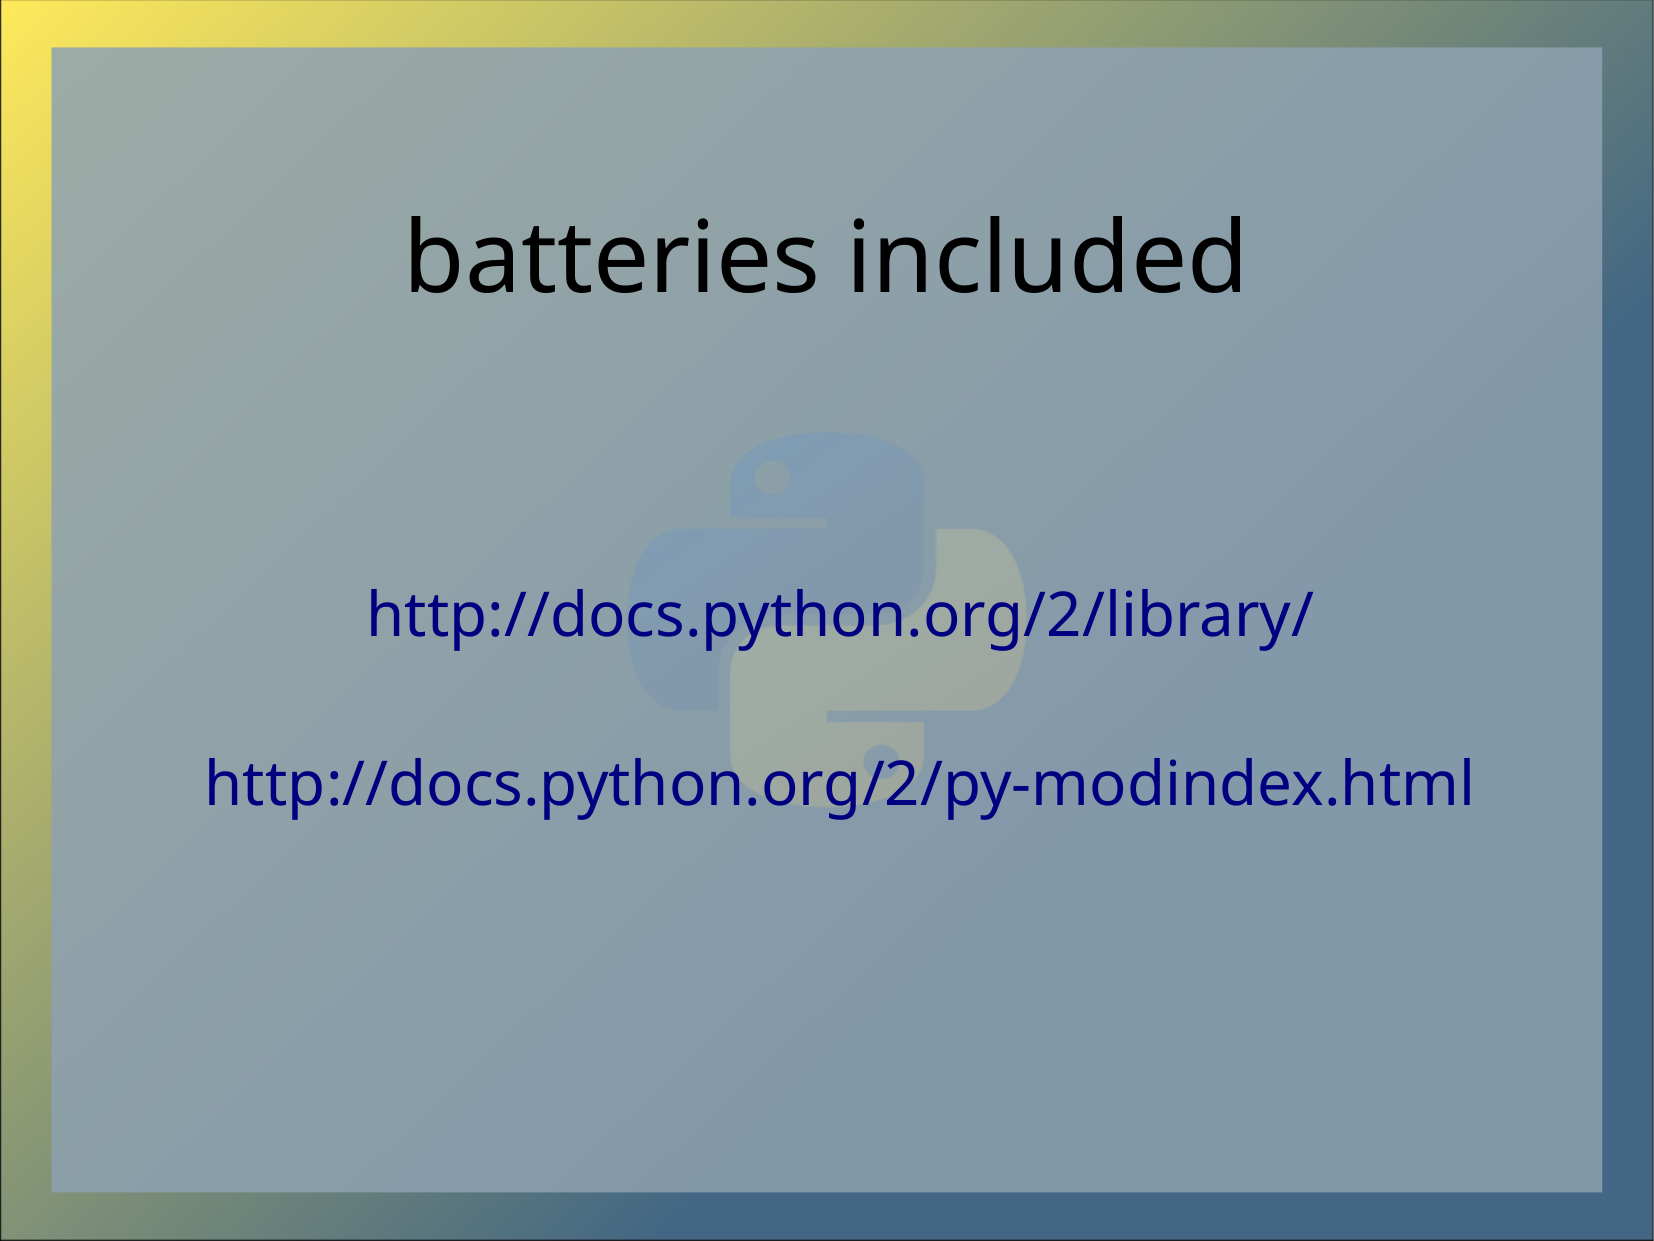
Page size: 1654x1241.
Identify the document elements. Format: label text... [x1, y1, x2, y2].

picture [0, 0, 1654, 1241]
list http://docs.python.org/2/library/ http://docs.python.org/2/py-modindex.html [82, 569, 1571, 826]
title batteries included [82, 150, 1571, 358]
